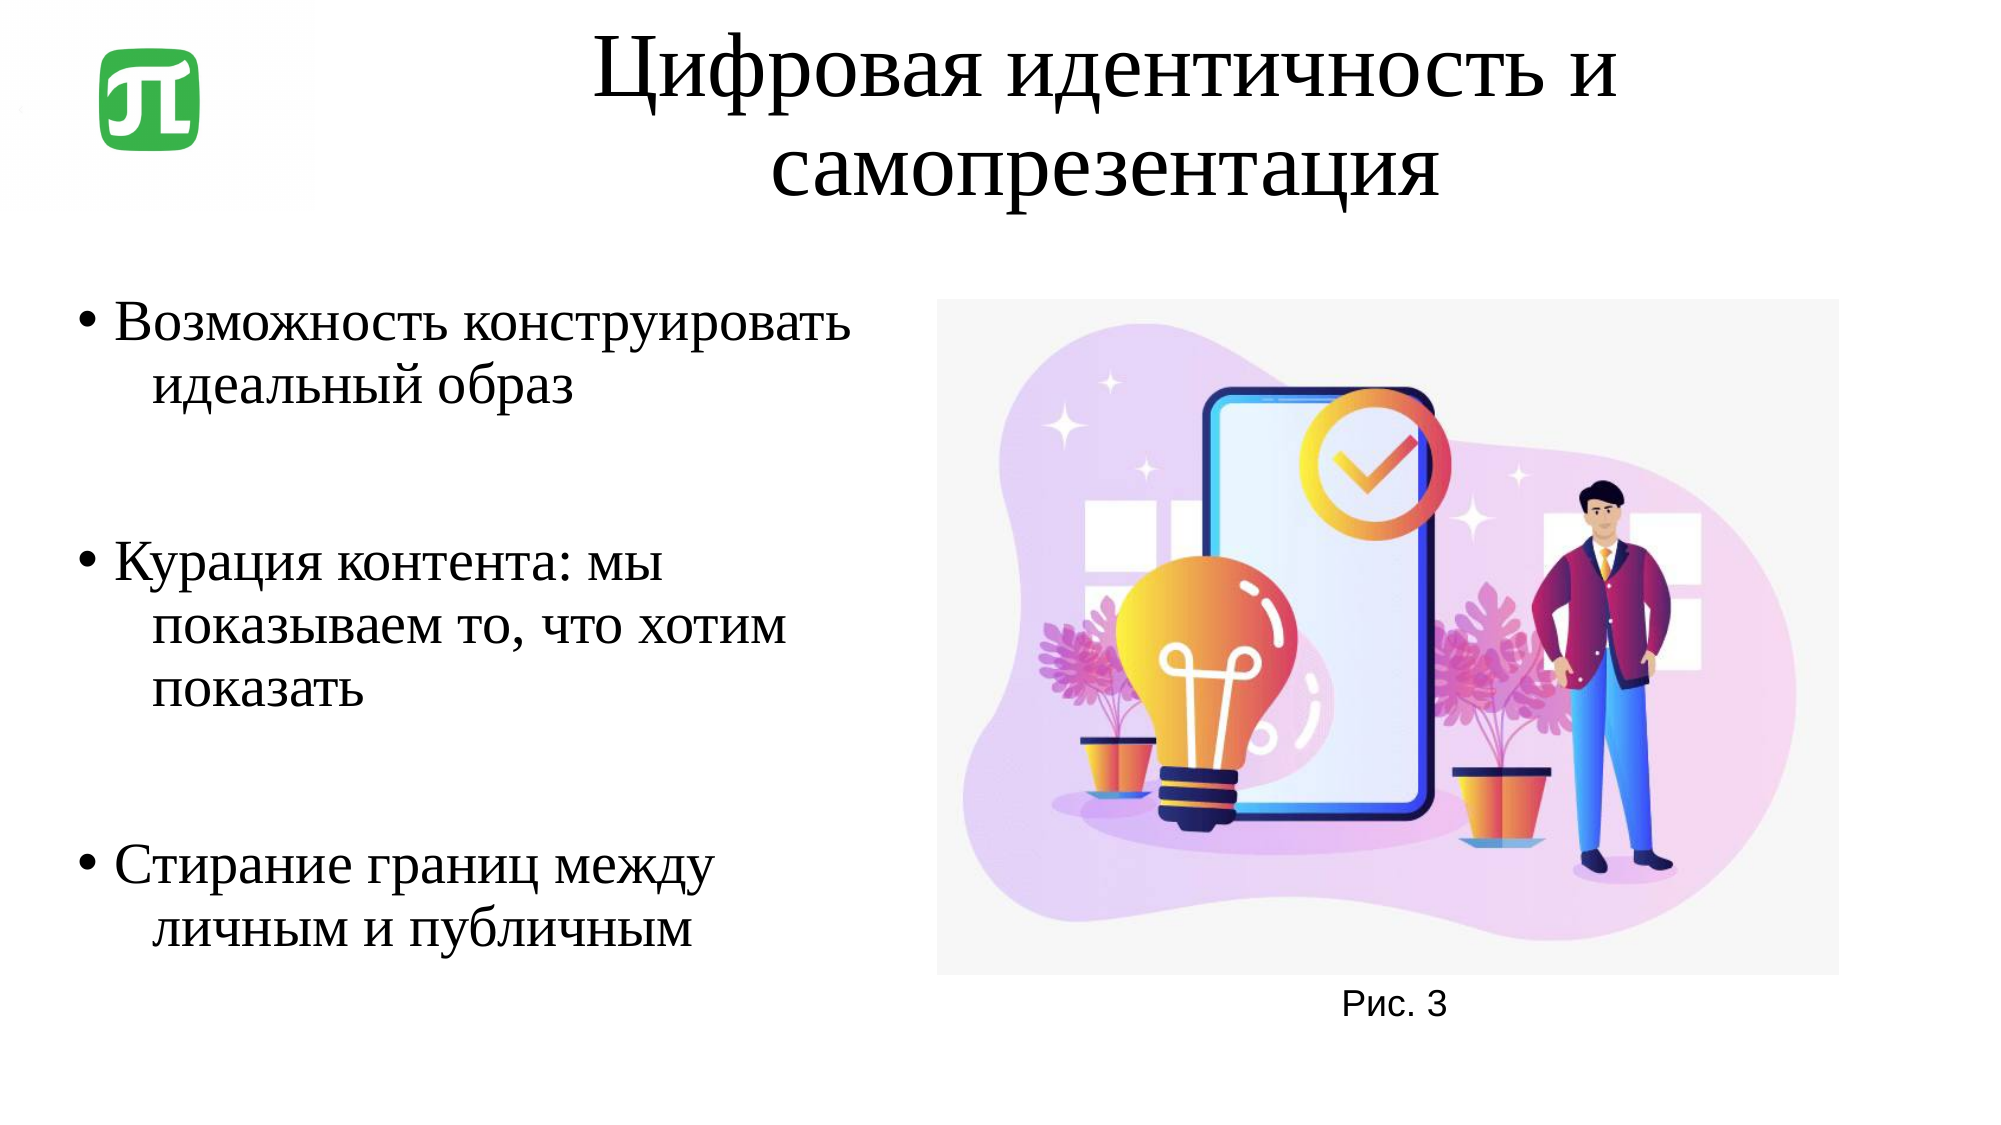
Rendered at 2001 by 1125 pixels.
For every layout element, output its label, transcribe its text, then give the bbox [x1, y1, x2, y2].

list Возможность конструировать идеальный образ Курация контента: мы показываем то, что хотим показать Стирание границ между личным и публичным [62, 282, 938, 997]
picture [0, 0, 315, 211]
text_box Рис. 3 [1316, 975, 1463, 1032]
picture [937, 299, 1839, 976]
title Цифровая идентичность и самопрезентация [262, 7, 1951, 225]
